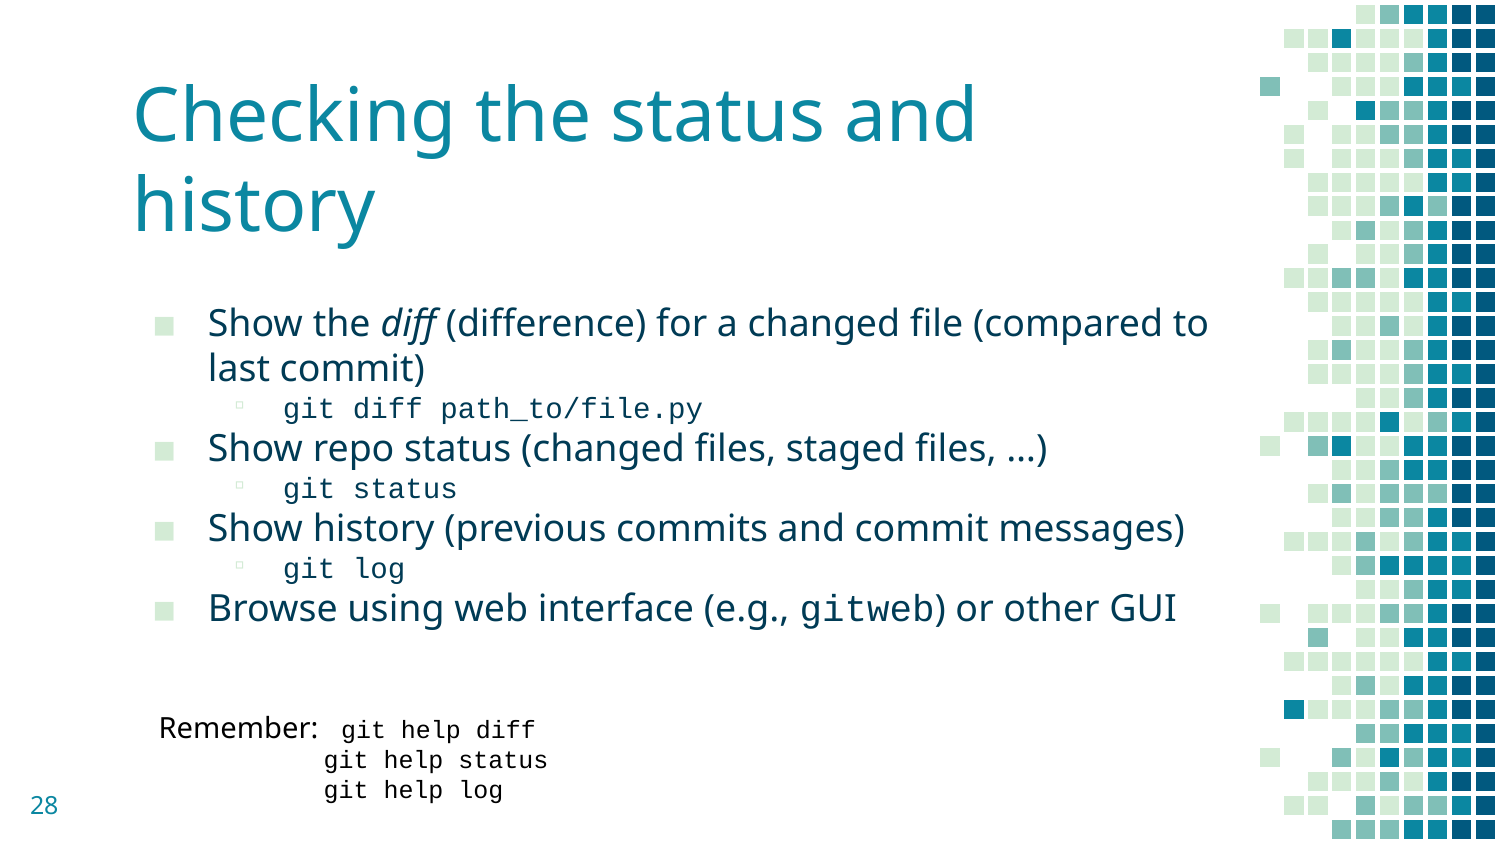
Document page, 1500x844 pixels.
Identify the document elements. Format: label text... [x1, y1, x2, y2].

title Checking the status and history [117, 121, 1227, 262]
text_box Remember: git help diff git help status git help log [143, 694, 1185, 844]
slide_number <number> [15, 774, 105, 839]
list Show the diff (difference) for a changed file (compared to last commit) git diff path_to/file.py Show repo status (changed files, staged files, …) git status Show history (previous commits and commit messages) git log Browse using web interface (e.g., gitweb) or other GUI [117, 284, 1227, 774]
